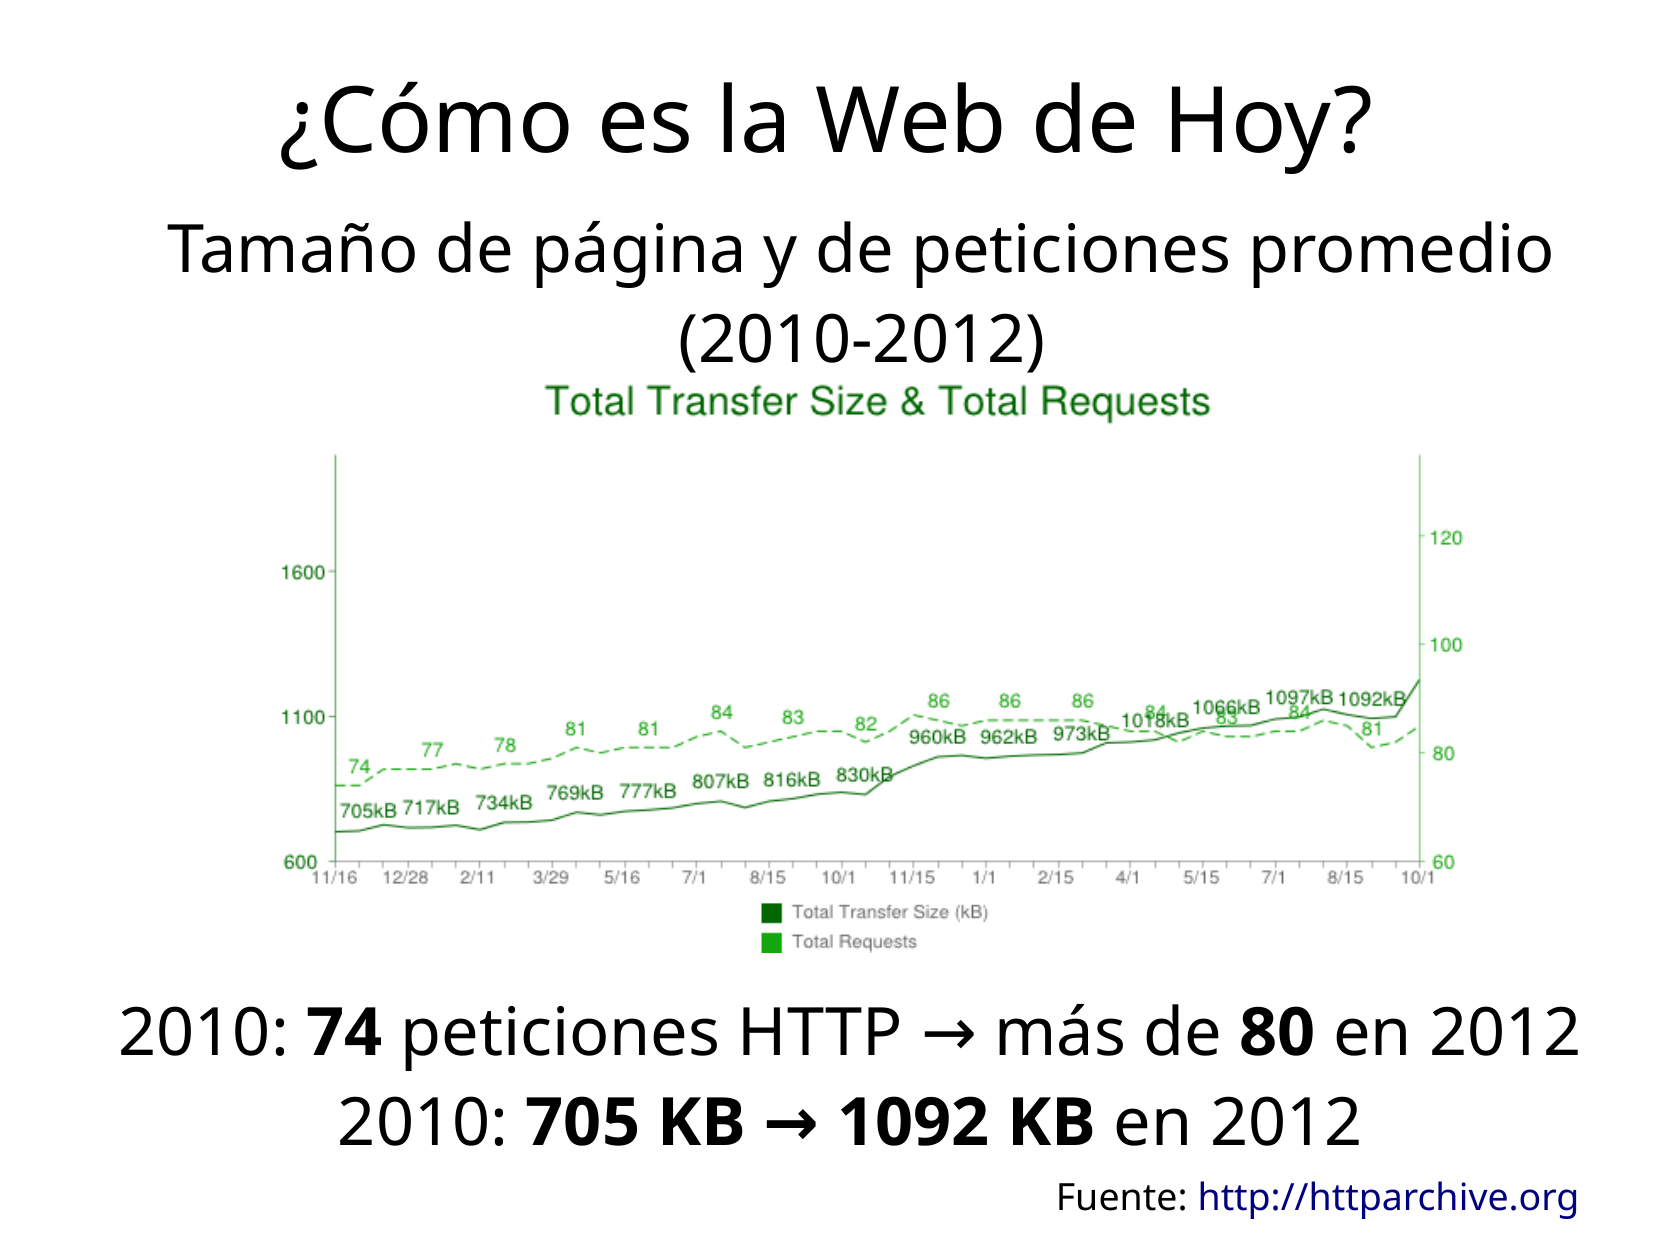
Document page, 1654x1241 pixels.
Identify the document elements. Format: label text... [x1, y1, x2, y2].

text_box 2010: 74 peticiones HTTP → más de 80 en 2012 2010: 705 KB → 1092 KB en 2012 [23, 976, 1642, 1141]
picture [279, 377, 1465, 953]
title ¿Cómo es la Web de Hoy? [82, 13, 1571, 200]
list Tamaño de página y de peticiones promedio (2010-2012) [35, 200, 1619, 402]
text_box Fuente: http://httparchive.org [519, 1163, 1595, 1221]
